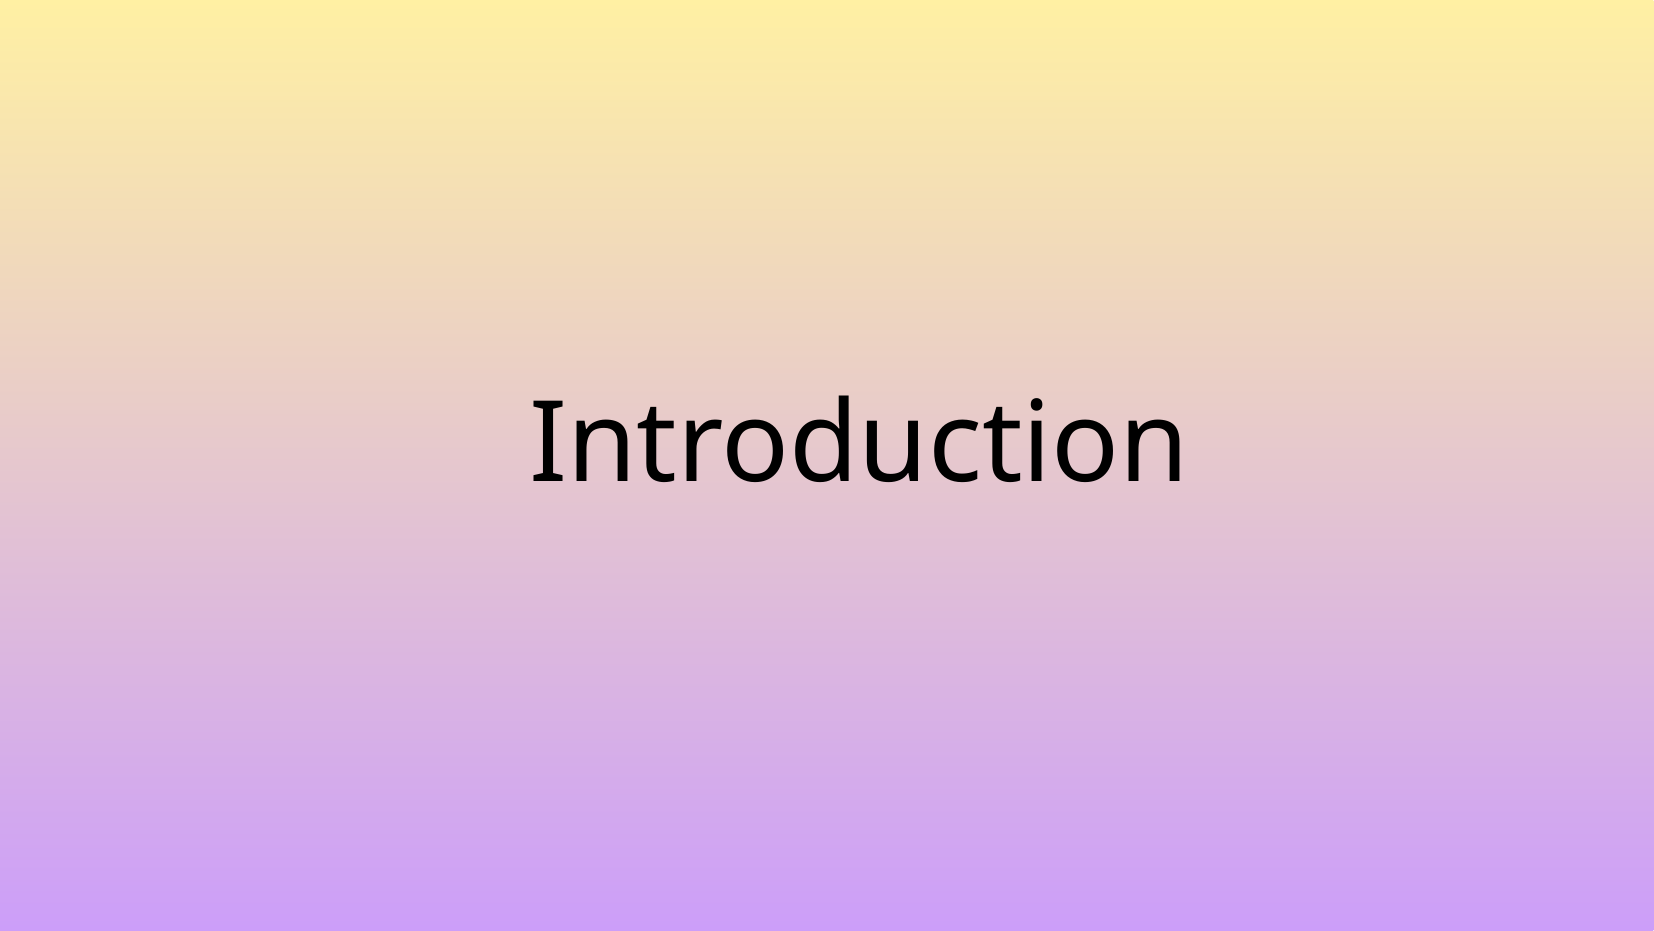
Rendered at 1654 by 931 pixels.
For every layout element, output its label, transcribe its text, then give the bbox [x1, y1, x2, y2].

text_box Introduction [330, 354, 1388, 567]
